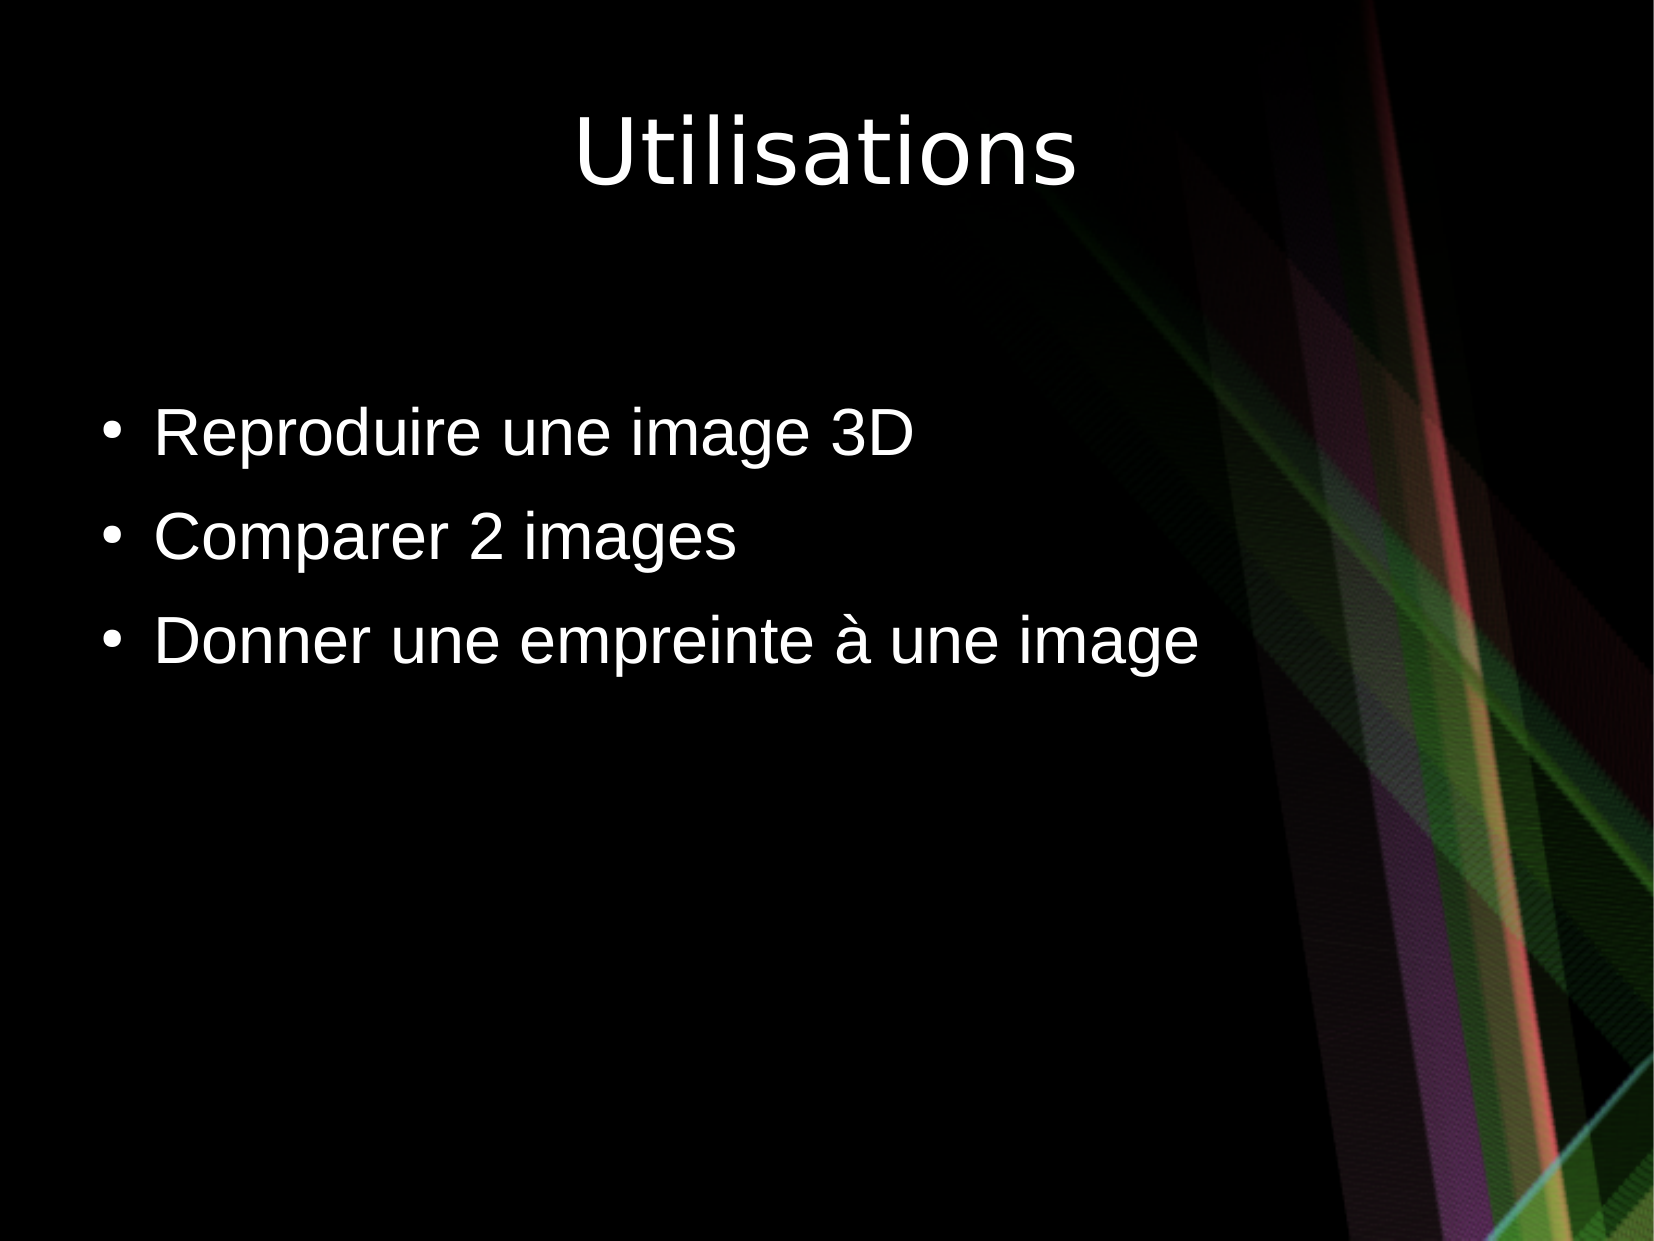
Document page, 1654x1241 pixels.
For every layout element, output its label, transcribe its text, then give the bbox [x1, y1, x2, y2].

picture [0, 0, 1654, 1241]
list Reproduire une image 3D Comparer 2 images Donner une empreinte à une image [82, 290, 1571, 1010]
title Utilisations [82, 49, 1571, 257]
